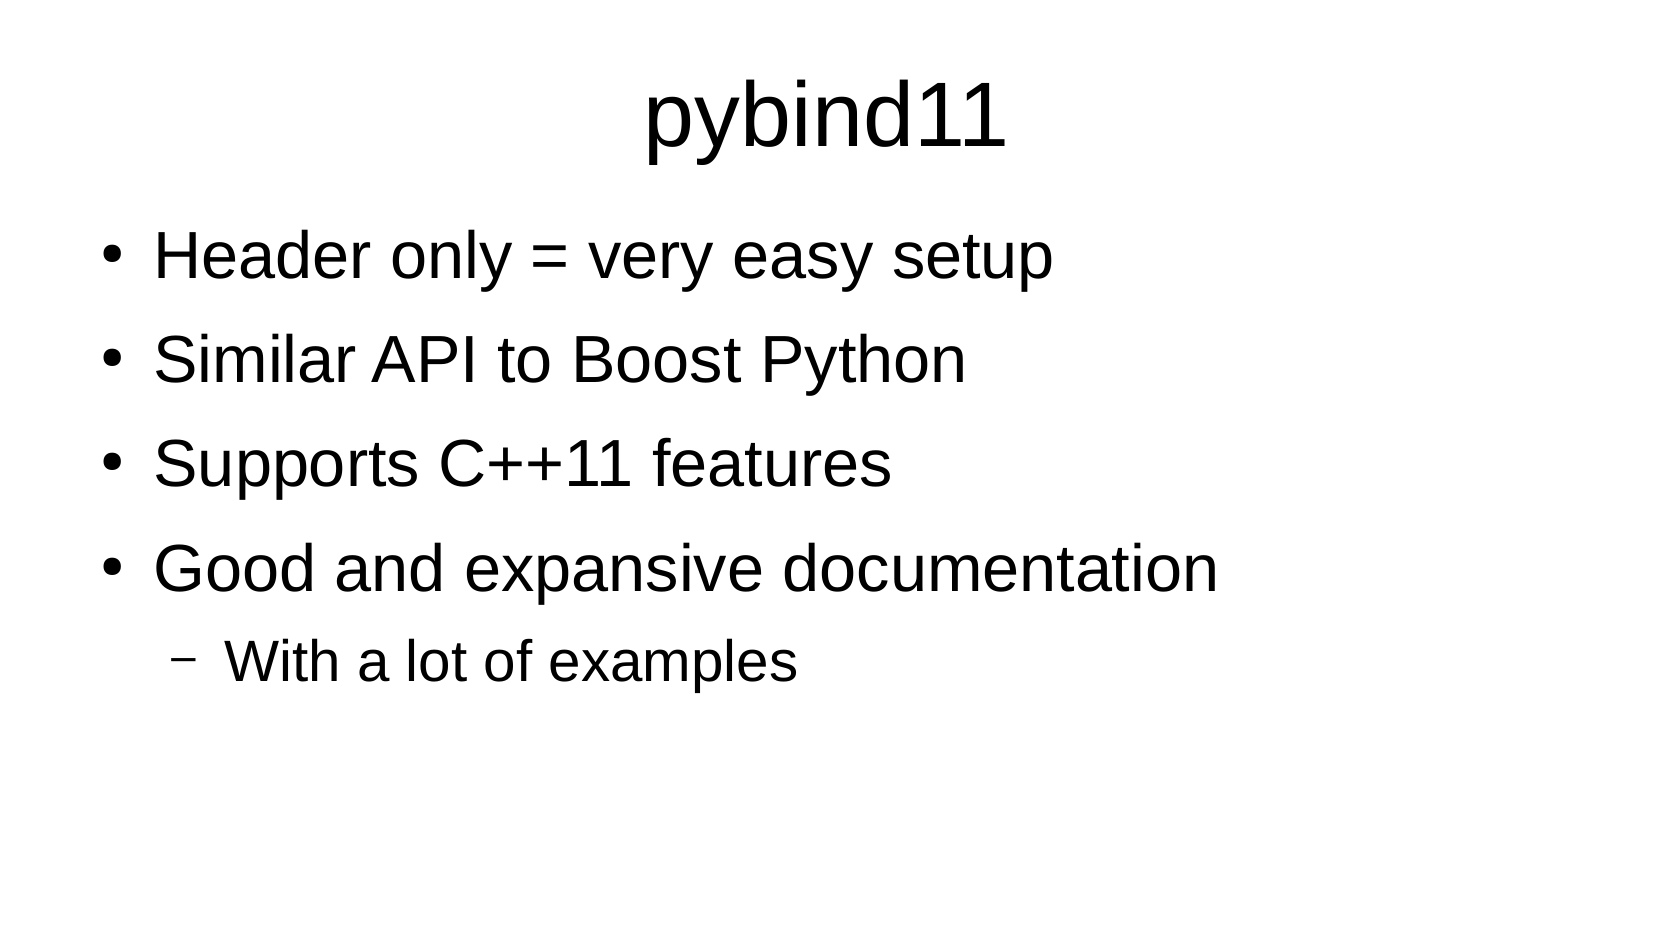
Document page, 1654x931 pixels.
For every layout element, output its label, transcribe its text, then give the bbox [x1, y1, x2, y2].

list Header only = very easy setup Similar API to Boost Python Supports C++11 features Good and expansive documentation With a lot of examples [82, 217, 1571, 758]
title pybind11 [82, 37, 1571, 193]
